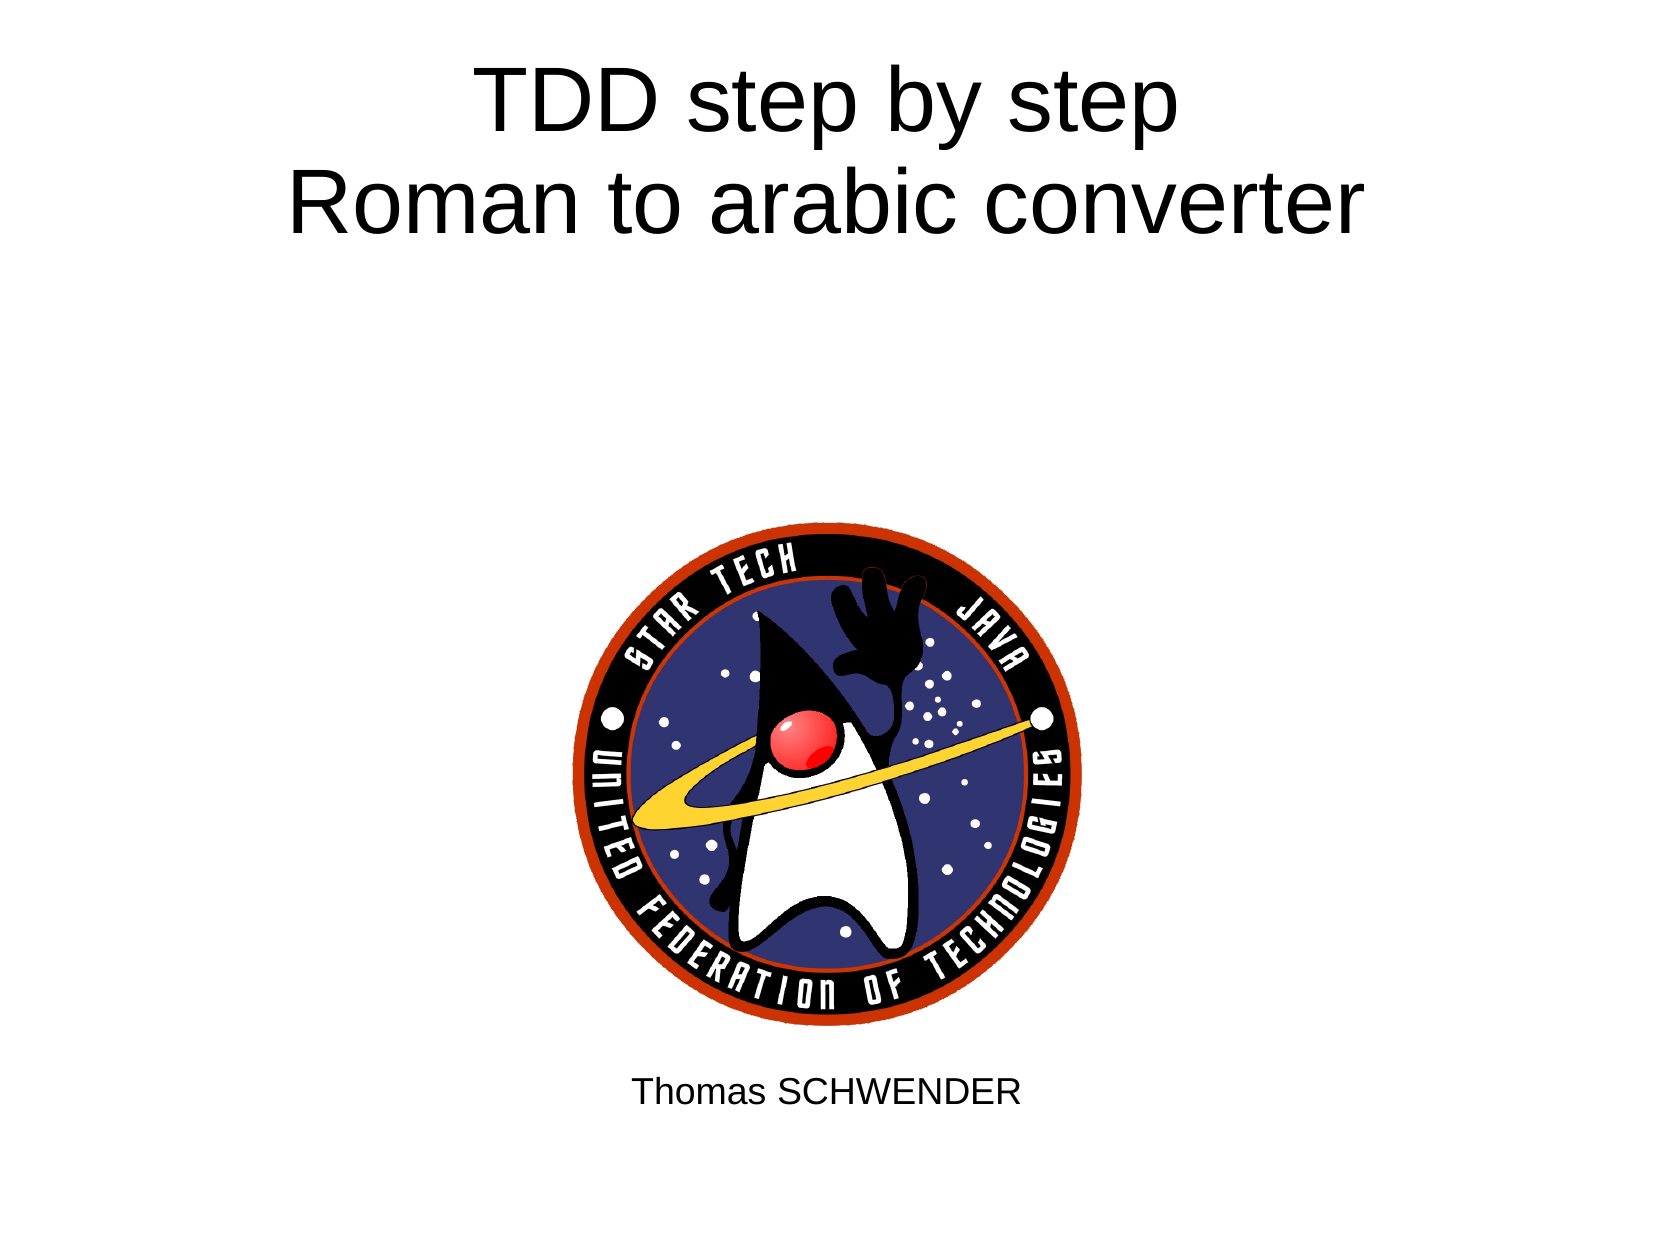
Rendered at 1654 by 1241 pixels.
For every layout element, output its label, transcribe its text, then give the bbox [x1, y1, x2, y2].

title TDD step by step Roman to arabic converter [82, 48, 1571, 356]
text_box Thomas SCHWENDER [218, 1063, 1436, 1127]
picture [544, 494, 1110, 1054]
